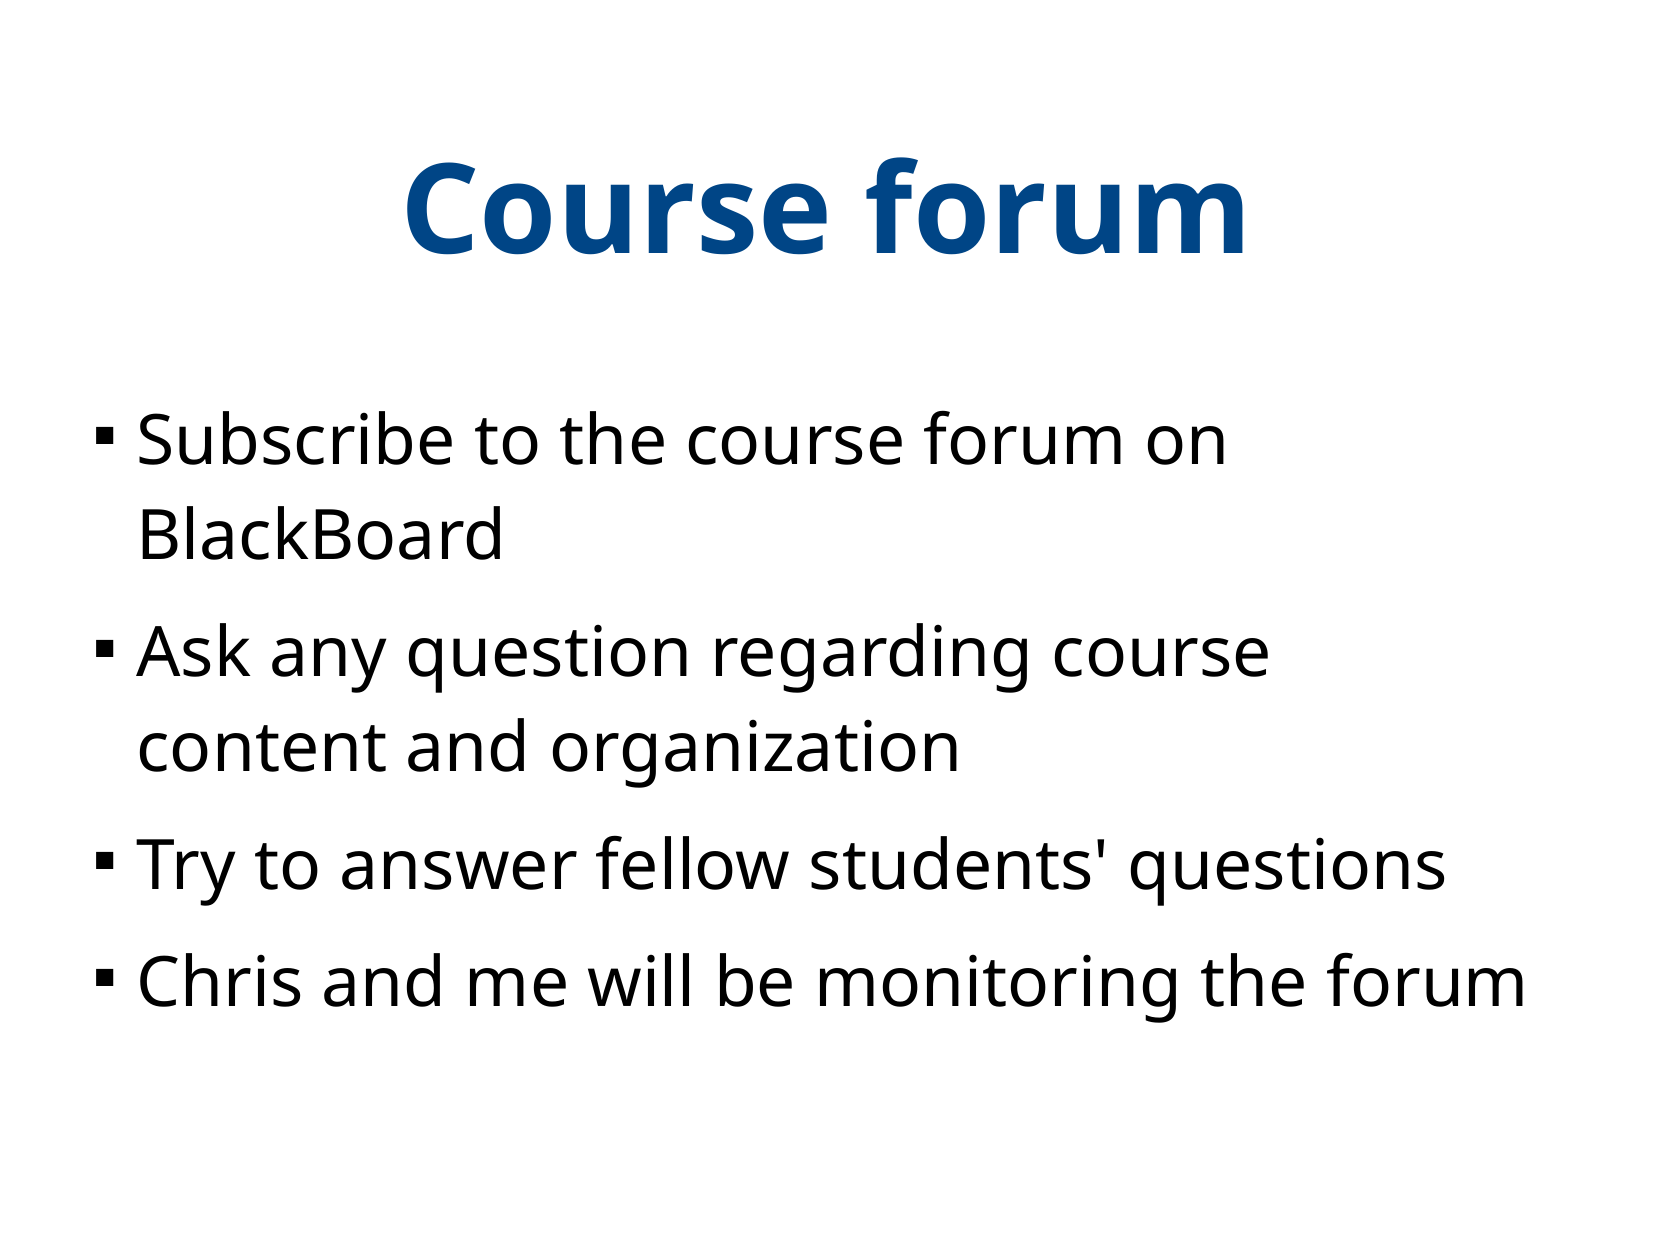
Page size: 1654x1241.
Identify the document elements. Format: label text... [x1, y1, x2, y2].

title Course forum [82, 49, 1571, 360]
list Subscribe to the course forum on BlackBoard Ask any question regarding course content and organization Try to answer fellow students' questions Chris and me will be monitoring the forum [82, 389, 1538, 1110]
